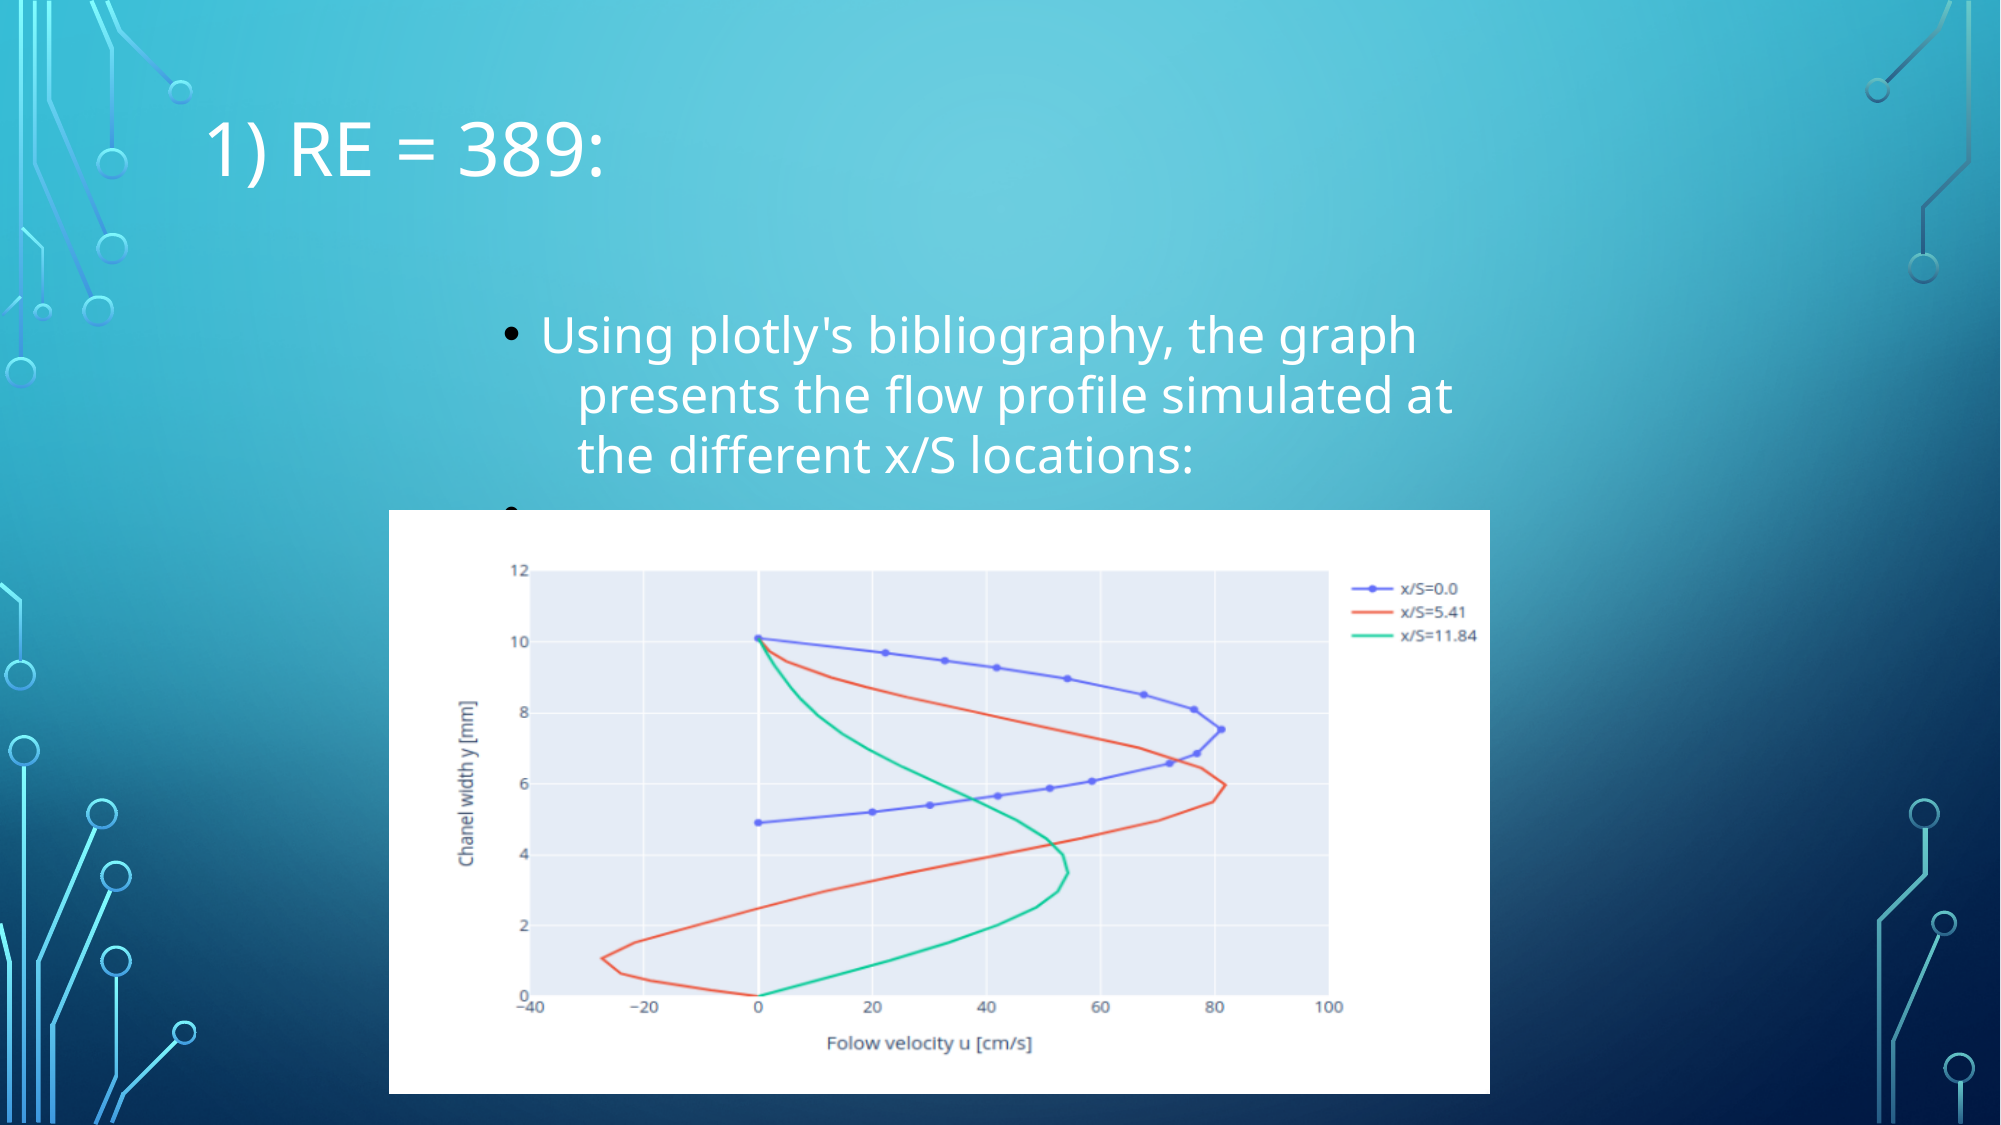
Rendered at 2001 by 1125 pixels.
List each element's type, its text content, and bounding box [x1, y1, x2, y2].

title 1) Re = 389: [187, 30, 1813, 274]
picture [389, 510, 1490, 1095]
list Using plotly's bibliography, the graph presents the flow profile simulated at the different x/S locations: [487, 294, 1512, 613]
